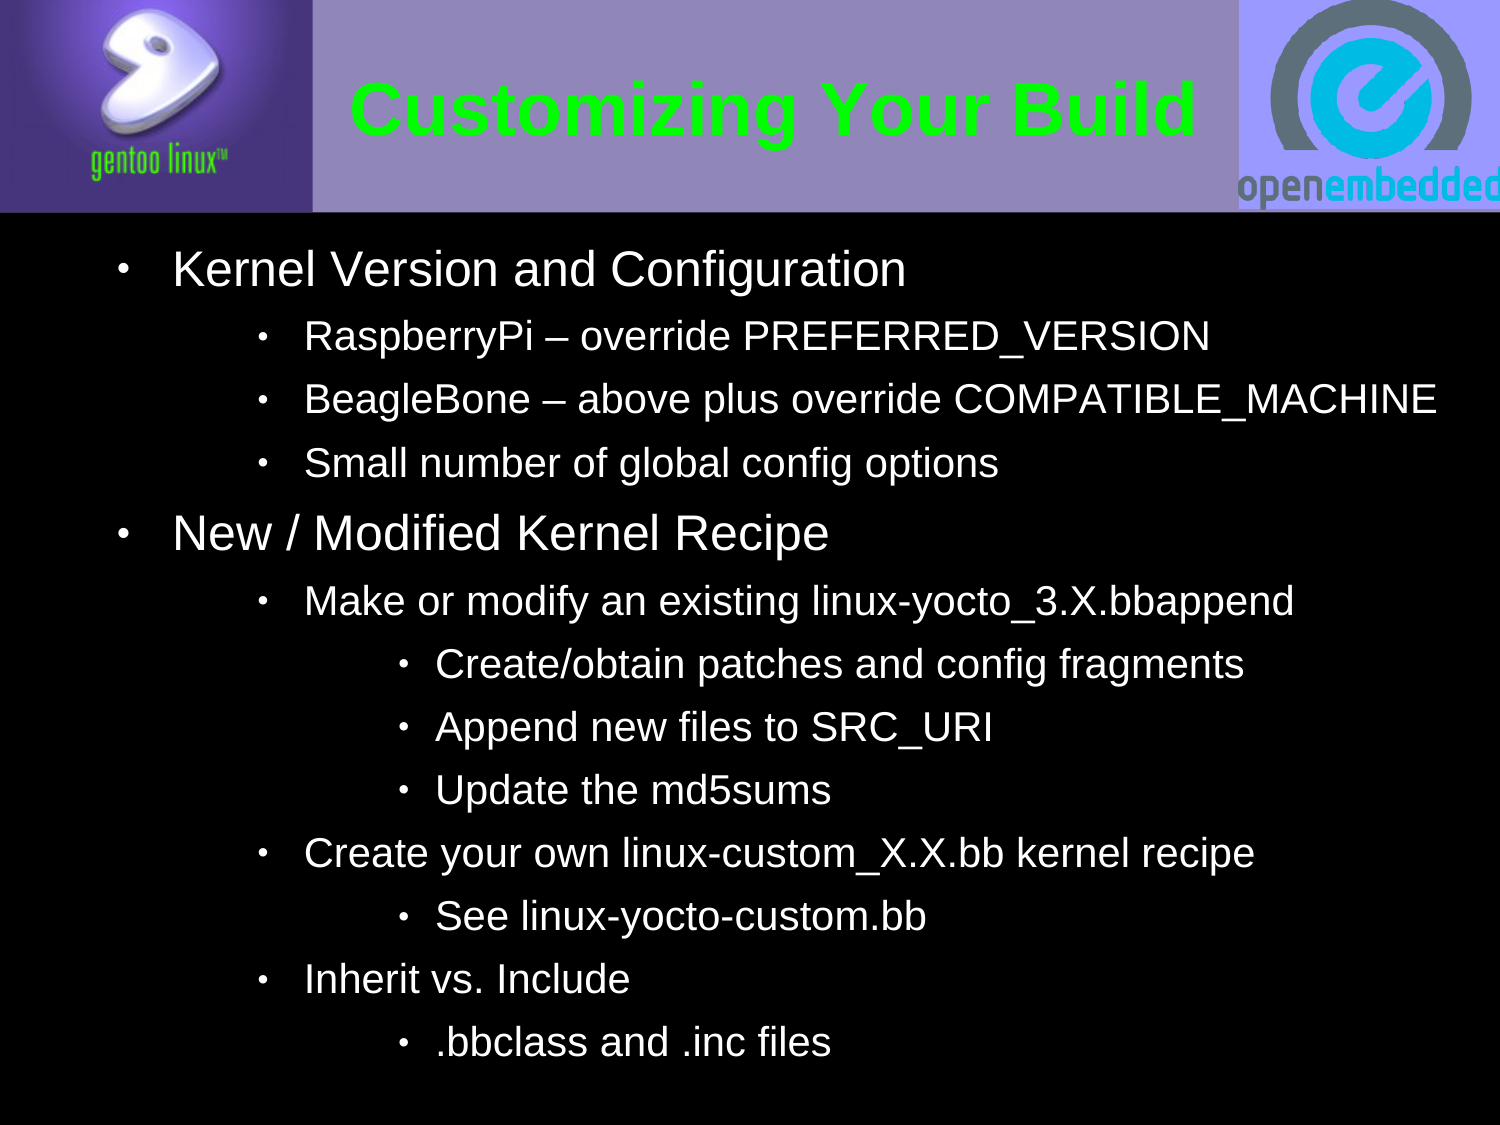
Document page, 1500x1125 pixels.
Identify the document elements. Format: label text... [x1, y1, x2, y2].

list Kernel Version and Configuration RaspberryPi – override PREFERRED_VERSION BeagleBone – above plus override COMPATIBLE_MACHINE Small number of global config options New / Modified Kernel Recipe Make or modify an existing linux-yocto_3.X.bbappend Create/obtain patches and config fragments Append new files to SRC_URI Update the md5sums Create your own linux-custom_X.X.bb kernel recipe See linux-yocto-custom.bb Inherit vs. Include .bbclass and .inc files [60, 238, 1441, 1066]
picture [1238, 0, 1500, 210]
picture [0, 0, 302, 184]
title Customizing Your Build [319, 12, 1230, 201]
